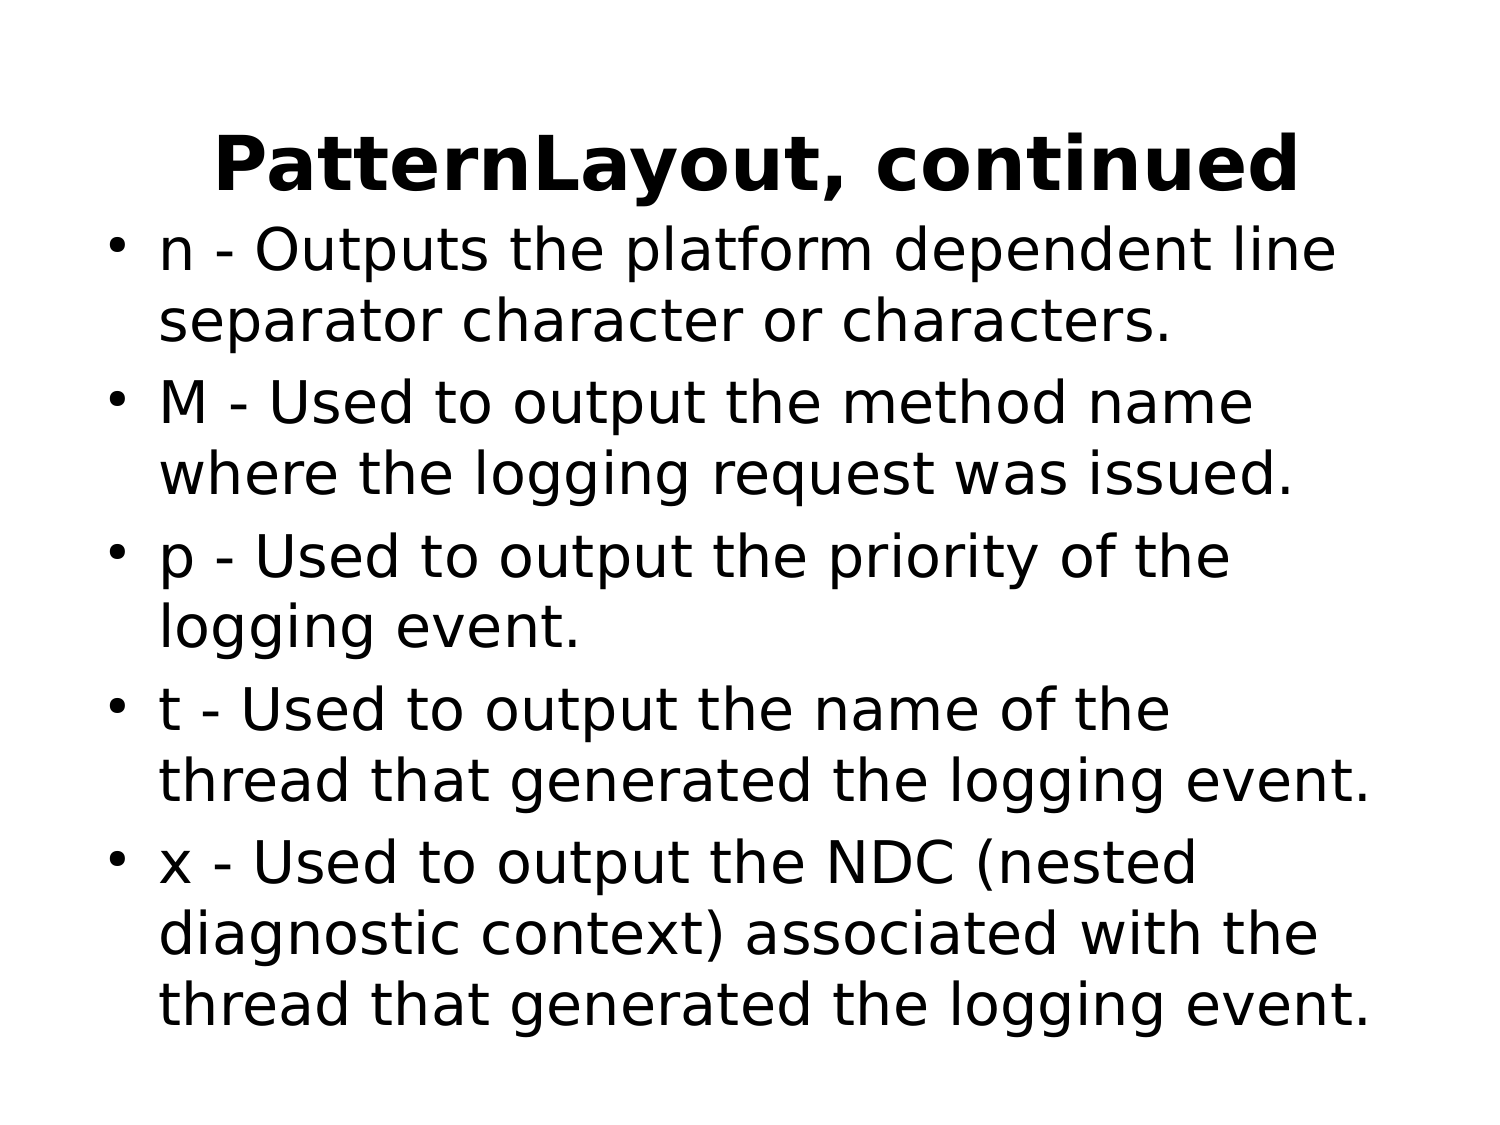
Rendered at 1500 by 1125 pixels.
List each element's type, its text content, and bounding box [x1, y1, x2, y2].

title PatternLayout, continued [75, 44, 1441, 213]
list n - Outputs the platform dependent line separator character or characters. M - Used to output the method name where the logging request was issued. p - Used to output the priority of the logging event. t - Used to output the name of the thread that generated the logging event. x - Used to output the NDC (nested diagnostic context) associated with the thread that generated the logging event. [75, 204, 1395, 1075]
